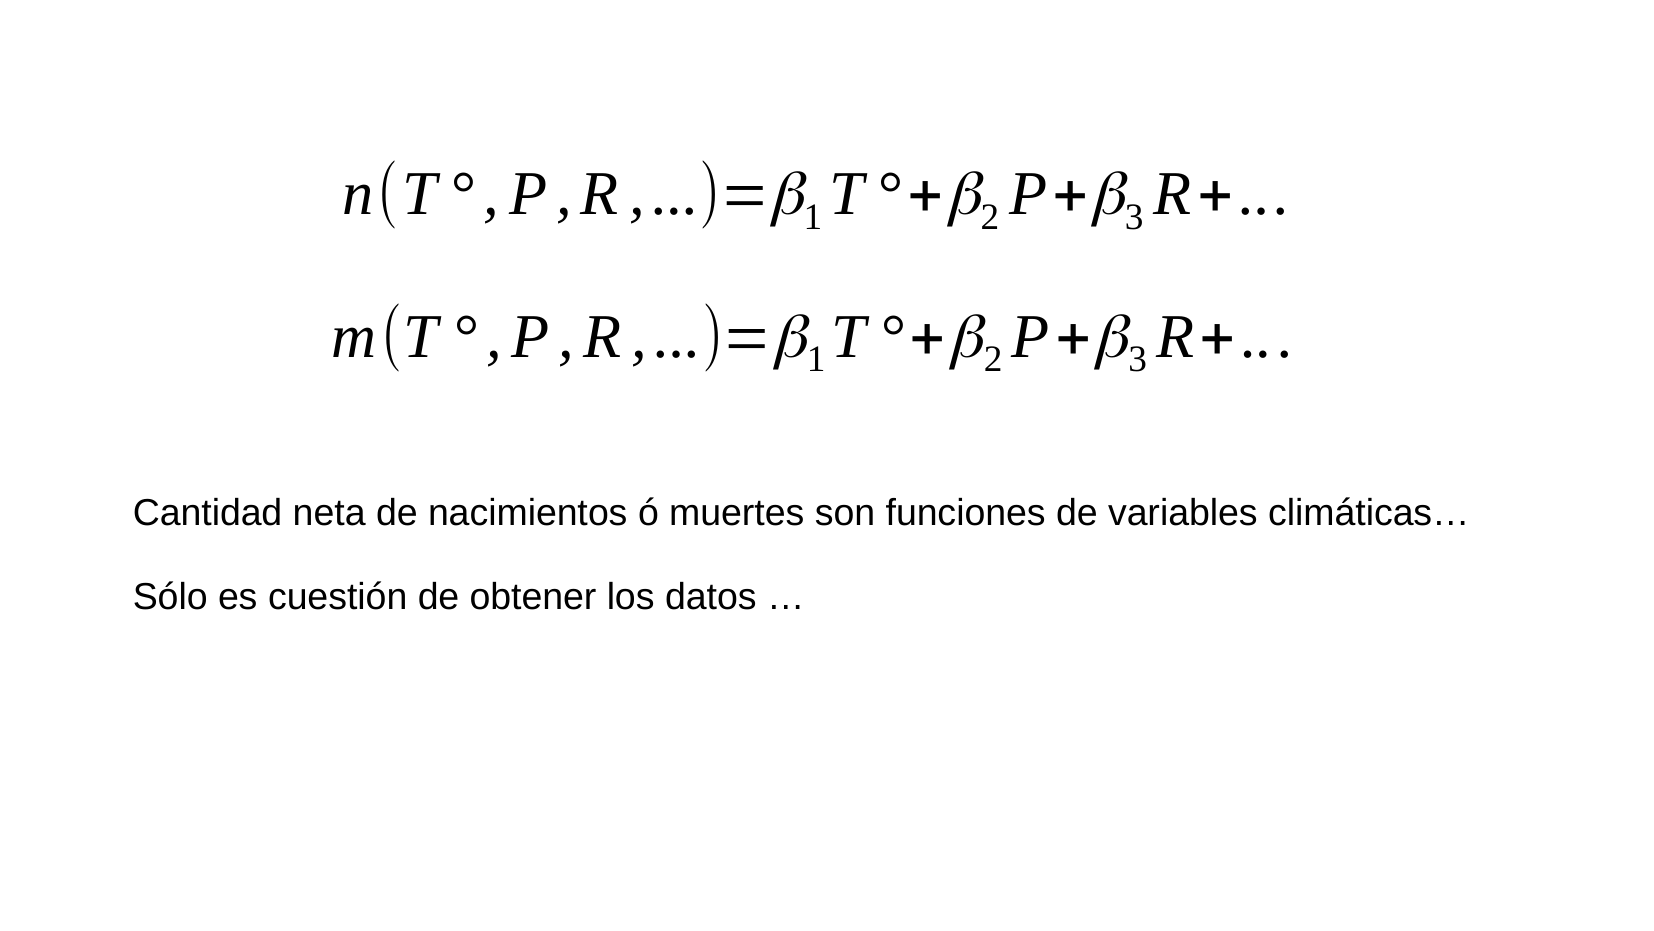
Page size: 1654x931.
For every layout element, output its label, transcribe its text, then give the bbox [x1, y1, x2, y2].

chart [324, 300, 1300, 380]
text_box Cantidad neta de nacimientos ó muertes son funciones de variables climáticas… Sólo es cuestión de obtener los datos … [118, 484, 1565, 626]
chart [334, 157, 1297, 238]
